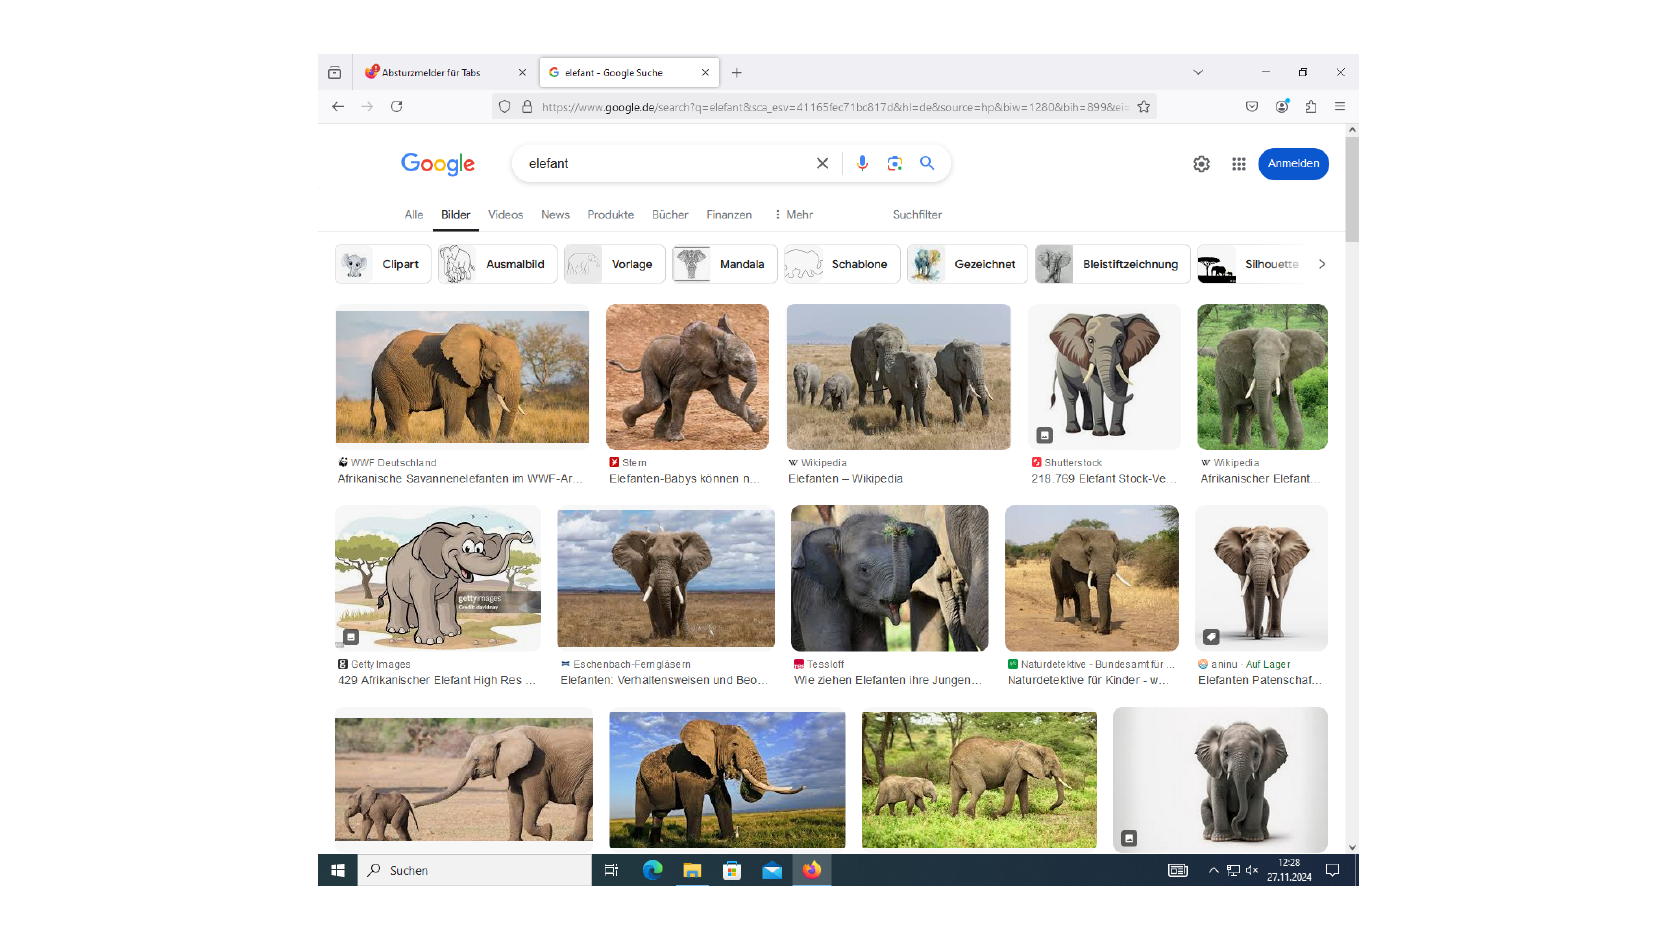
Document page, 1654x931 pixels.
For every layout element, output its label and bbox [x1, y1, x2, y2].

picture [318, 54, 1359, 886]
